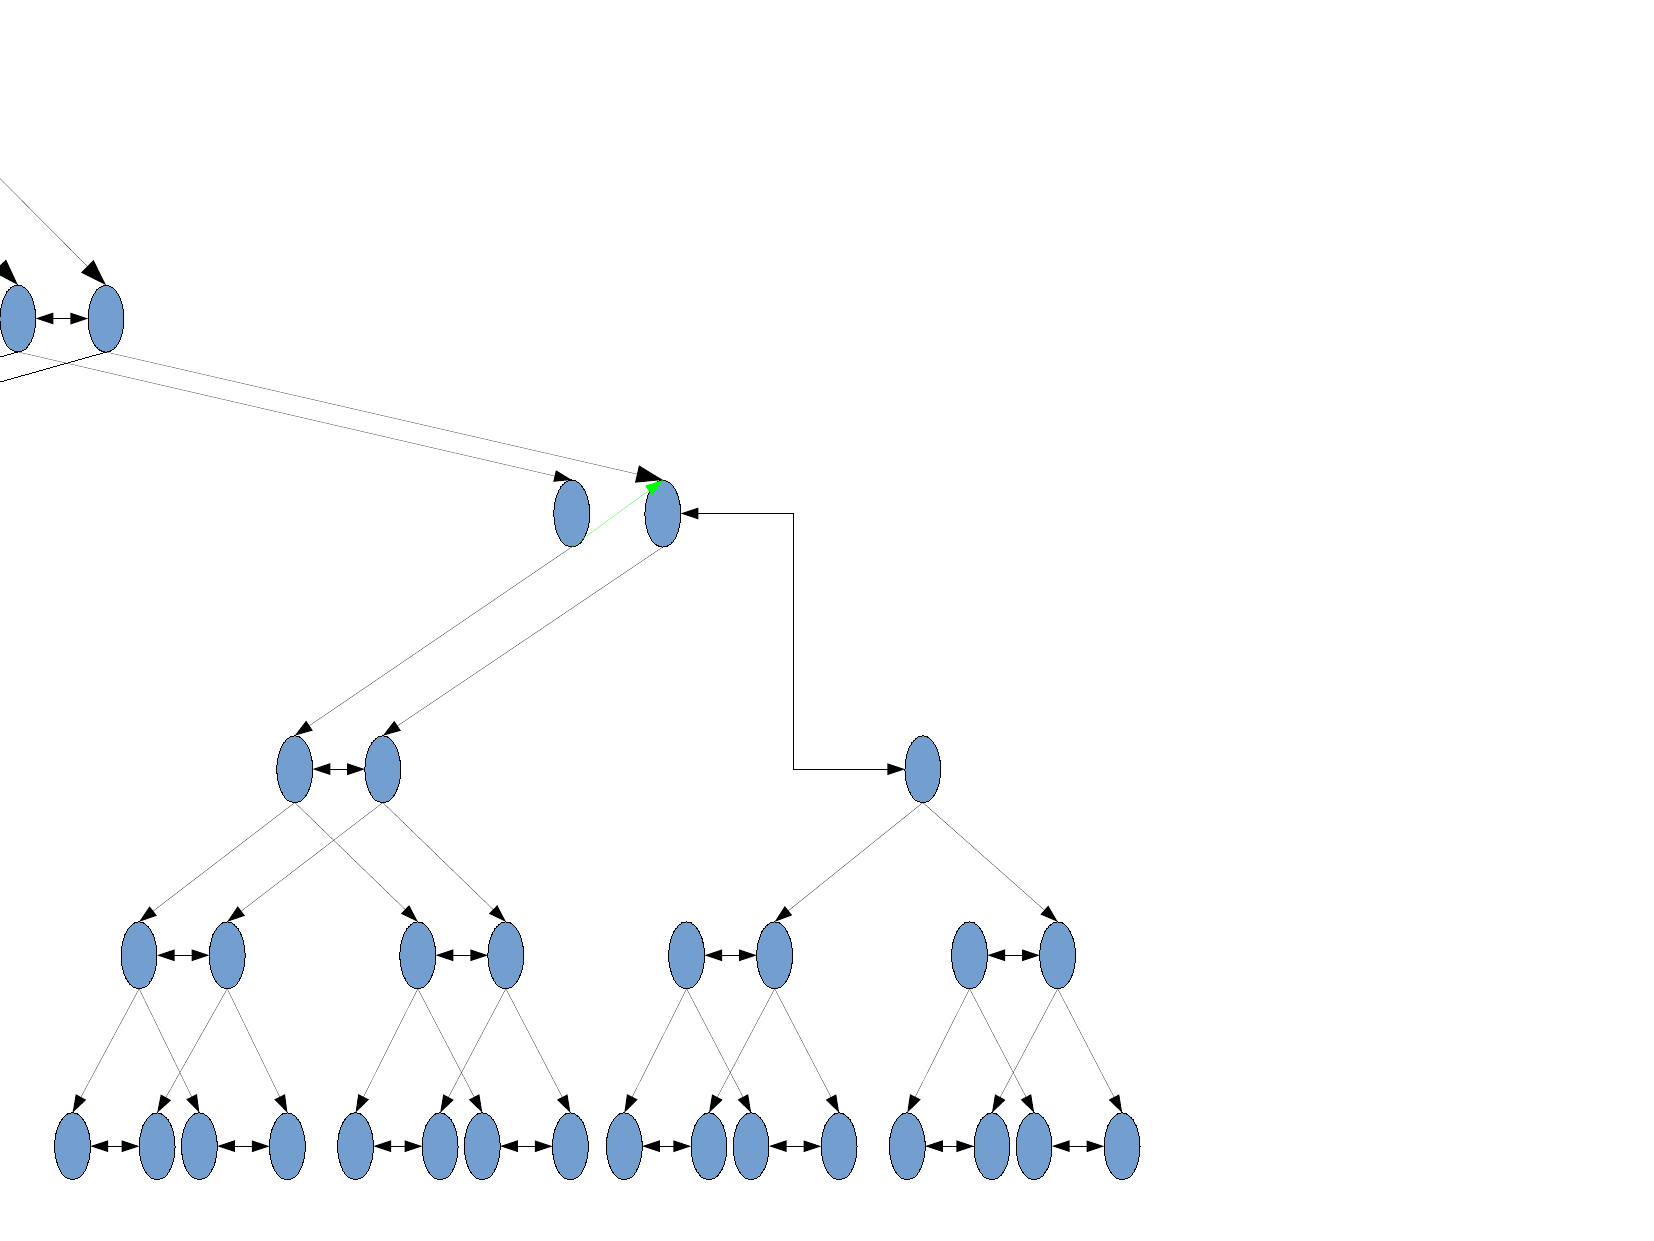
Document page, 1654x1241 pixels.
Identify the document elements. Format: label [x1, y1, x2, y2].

text_box [889, 1112, 926, 1180]
text_box [121, 921, 157, 989]
text_box [54, 1112, 91, 1180]
text_box [276, 735, 313, 803]
text_box [1039, 921, 1076, 989]
text_box [1016, 1112, 1052, 1180]
text_box [464, 1112, 501, 1180]
text_box [0, 284, 36, 352]
text_box [668, 921, 705, 989]
text_box [691, 1112, 727, 1180]
text_box [399, 921, 436, 989]
text_box [974, 1112, 1010, 1180]
text_box [209, 921, 246, 989]
text_box [733, 1112, 769, 1180]
text_box [951, 921, 988, 989]
text_box [644, 480, 681, 547]
text_box [1104, 1112, 1141, 1180]
text_box [756, 921, 793, 989]
text_box [904, 735, 941, 803]
text_box [269, 1112, 306, 1180]
text_box [552, 1112, 589, 1180]
text_box [487, 921, 524, 989]
text_box [337, 1112, 374, 1180]
text_box [422, 1112, 459, 1180]
text_box [574, 539, 584, 547]
text_box [181, 1112, 218, 1180]
text_box [139, 1112, 176, 1180]
text_box [553, 479, 590, 547]
text_box [364, 735, 401, 803]
text_box [606, 1112, 643, 1180]
text_box [821, 1112, 858, 1180]
text_box [88, 285, 124, 352]
